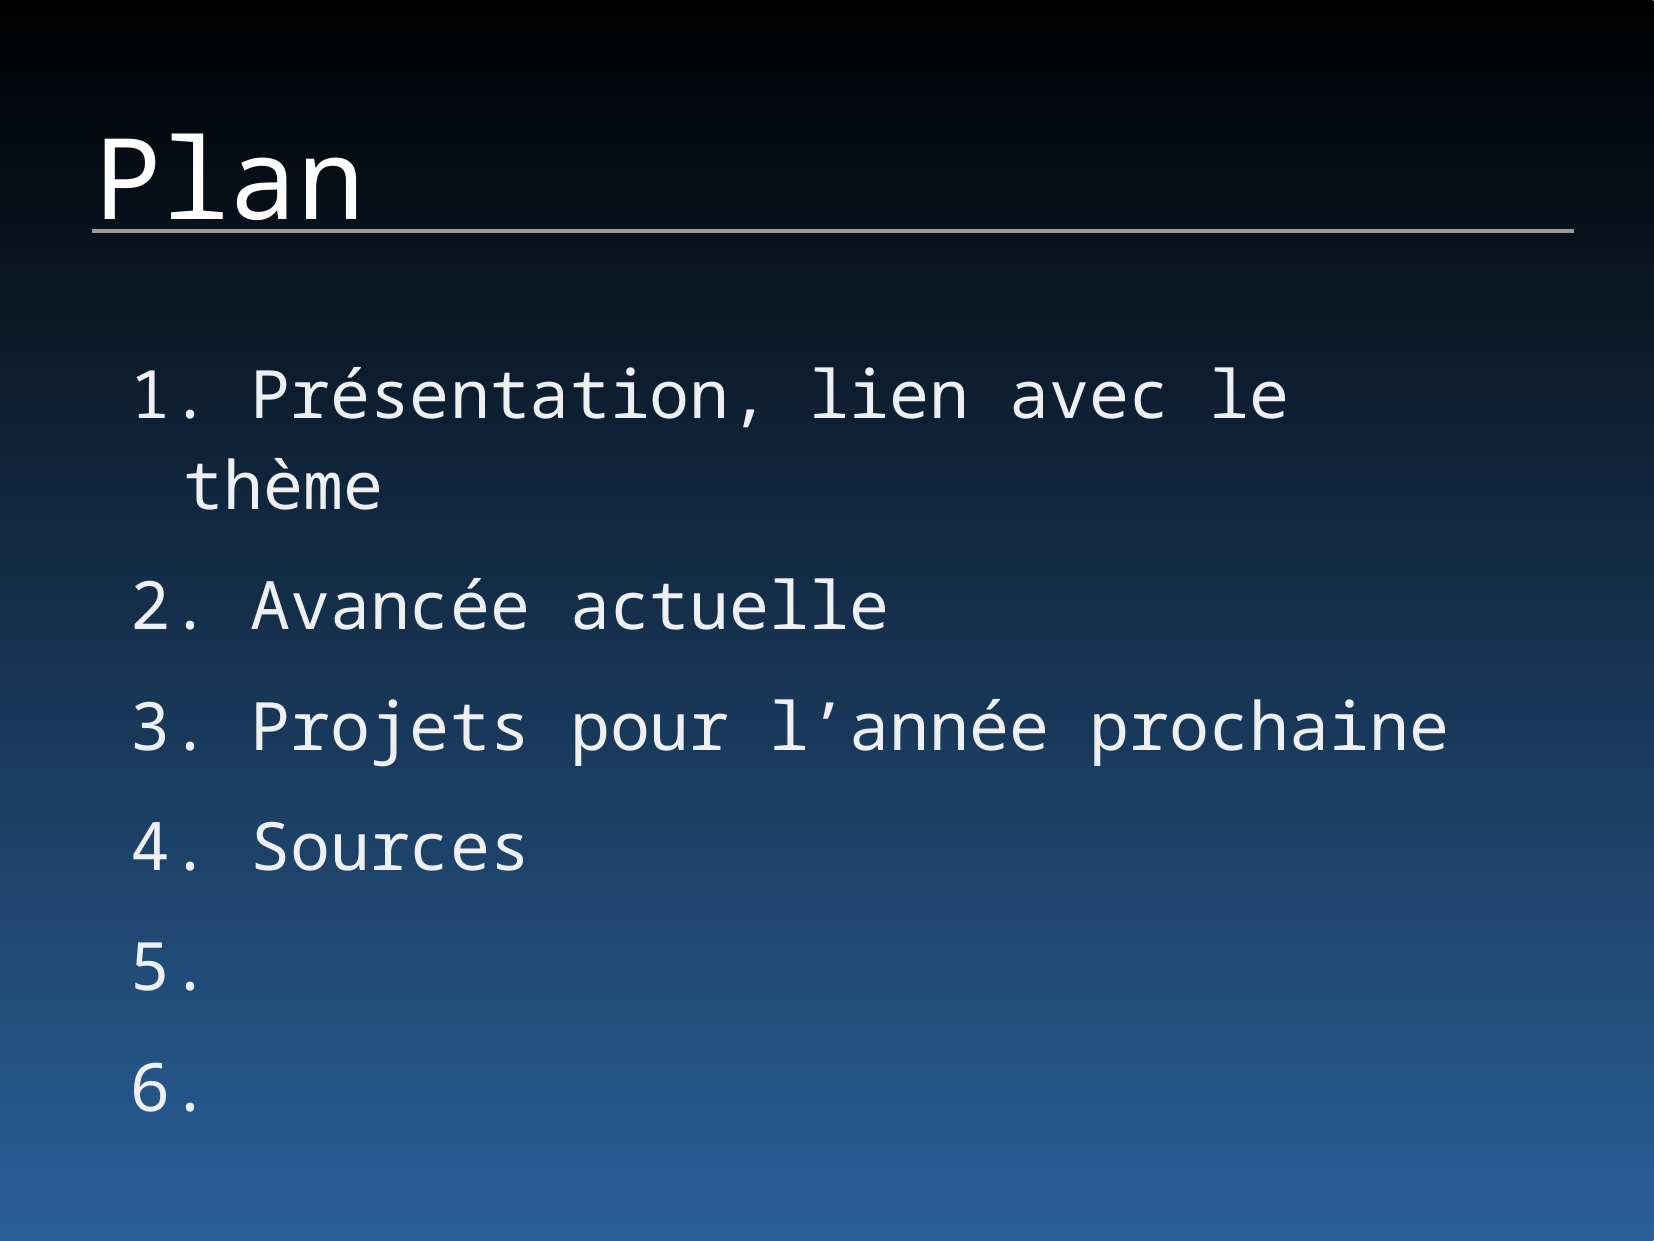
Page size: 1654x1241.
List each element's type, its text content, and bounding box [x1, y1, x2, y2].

list Présentation, lien avec le thème Avancée actuelle Projets pour l’année prochaine Sources [112, 227, 1501, 1163]
title Plan [94, 100, 1426, 251]
